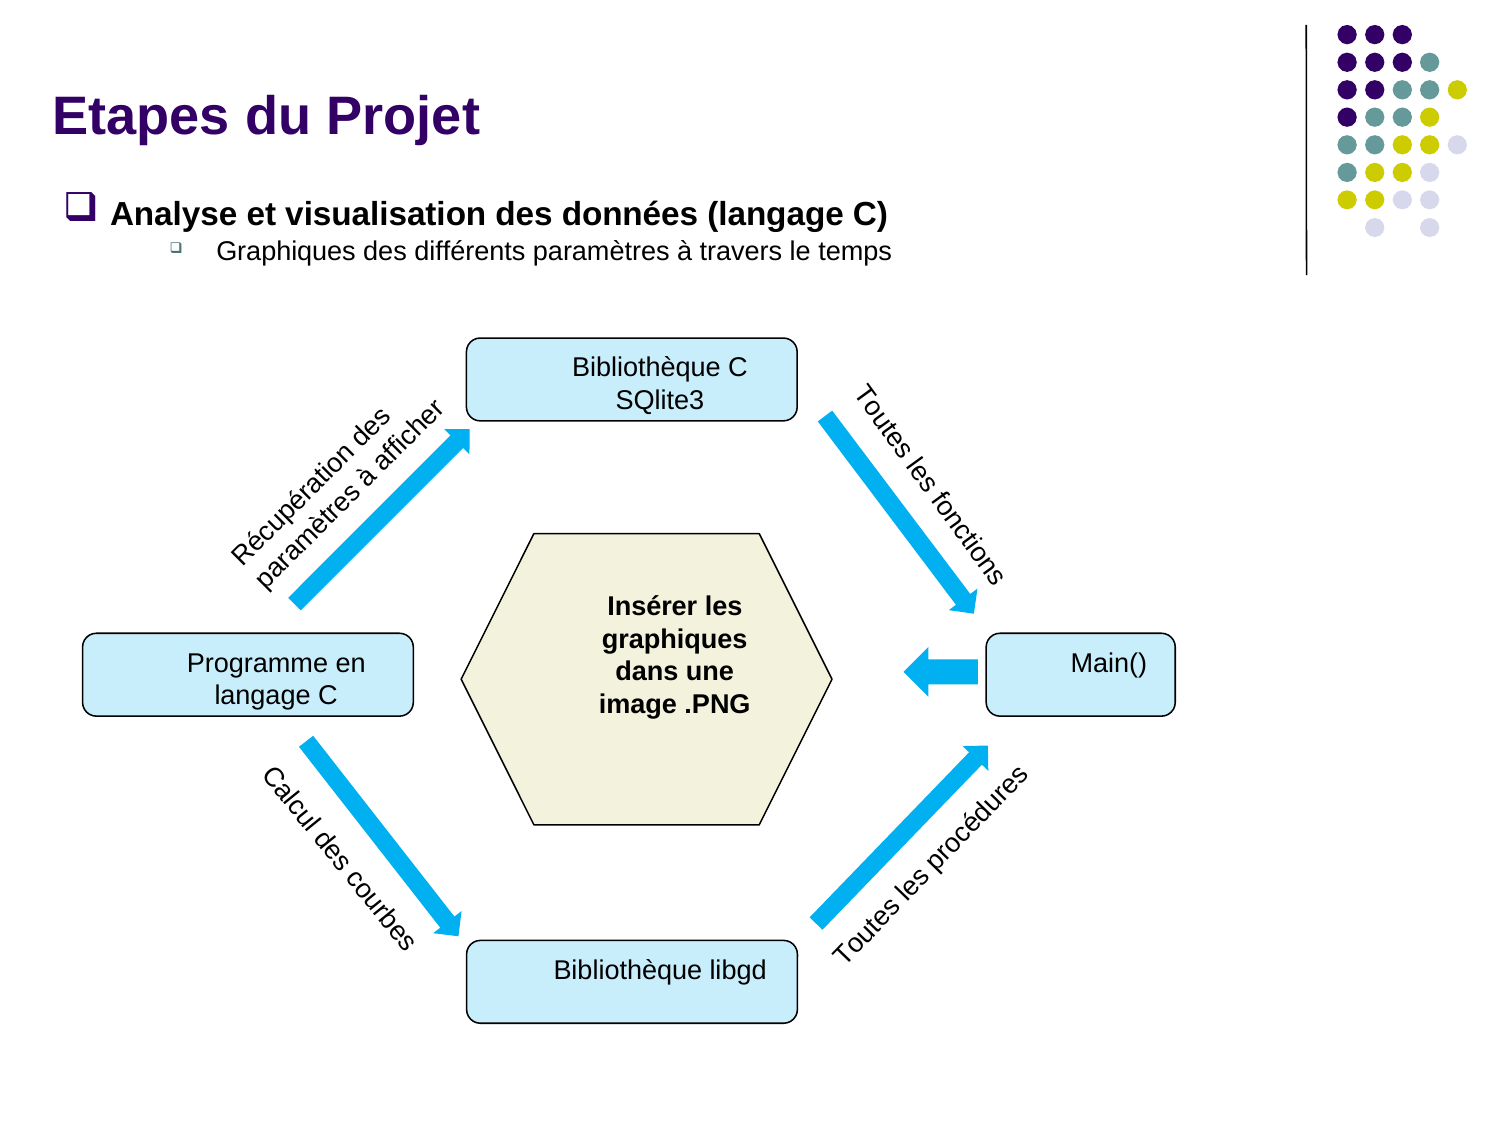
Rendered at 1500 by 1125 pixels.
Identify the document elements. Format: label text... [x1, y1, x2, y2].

text_box [809, 745, 989, 930]
text_box [903, 647, 978, 697]
text_box Programme en langage C [82, 633, 414, 717]
text_box Toutes les procédures [809, 738, 1052, 988]
text_box [298, 735, 462, 937]
text_box Bibliothèque libgd [466, 940, 798, 1024]
text_box Main() [986, 633, 1176, 717]
text_box [817, 410, 978, 614]
text_box Insérer les graphiques dans une image .PNG [461, 533, 833, 825]
text_box Bibliothèque C SQlite3 [466, 338, 798, 421]
text_box Récupération des paramètres à afficher [207, 346, 471, 611]
text_box Etapes du Projet [37, 54, 1301, 154]
text_box [288, 429, 470, 611]
text_box Analyse et visualisation des données (langage C) Graphiques des différents paramètres à travers le temps [41, 184, 1301, 303]
text_box Calcul des courbes [241, 741, 463, 999]
text_box Toutes les fonctions [833, 361, 1044, 626]
